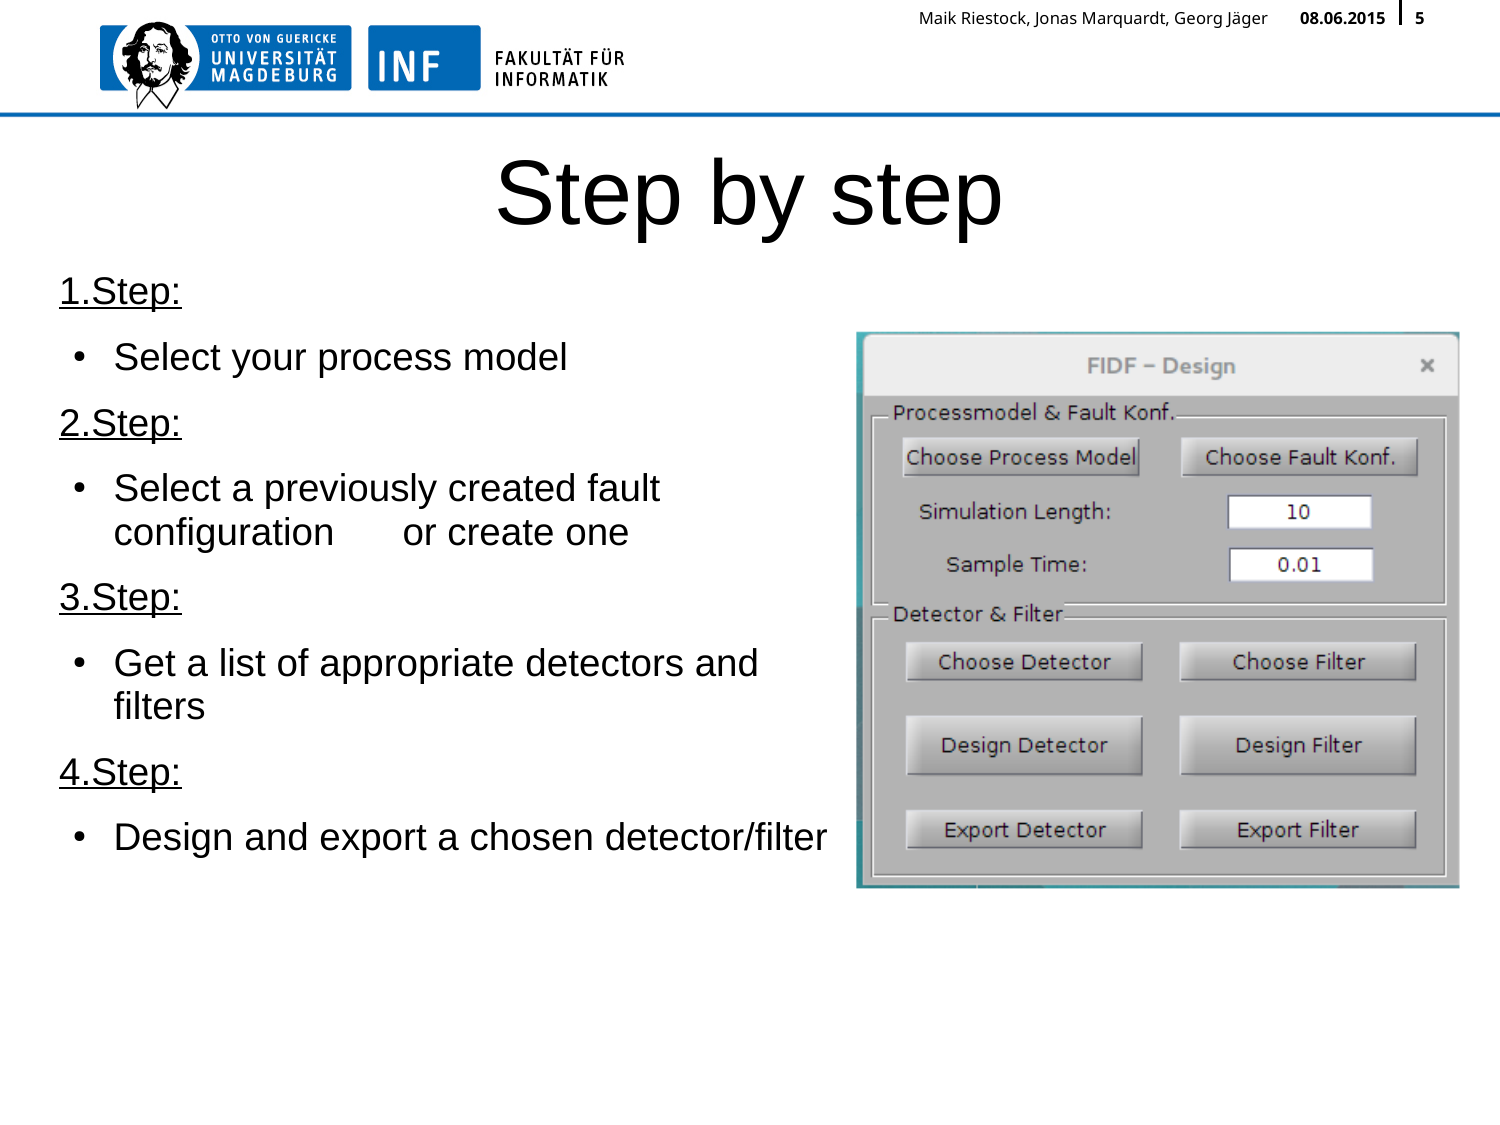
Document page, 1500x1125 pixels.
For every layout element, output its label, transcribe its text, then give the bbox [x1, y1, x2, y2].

title Step by step [75, 135, 1425, 251]
list 1.Step: Select your process model 2.Step: Select a previously created fault configuration or create one 3.Step: Get a list of appropriate detectors and filters 4.Step: Design and export a chosen detector/filter [59, 270, 841, 923]
picture [0, 0, 1500, 1125]
